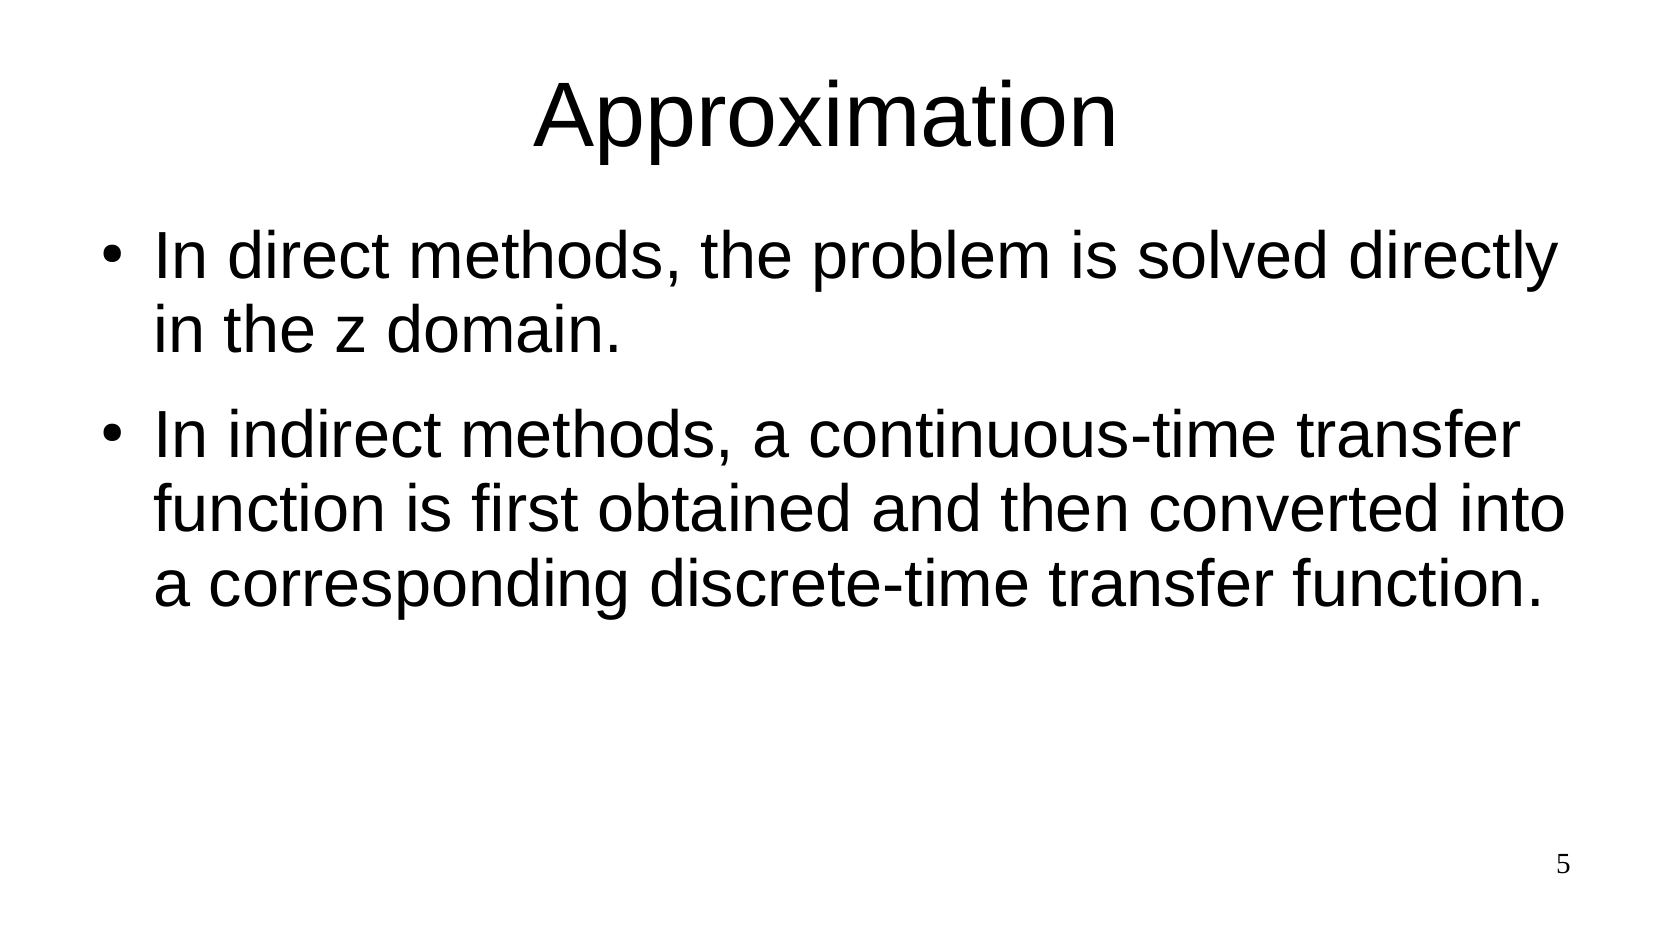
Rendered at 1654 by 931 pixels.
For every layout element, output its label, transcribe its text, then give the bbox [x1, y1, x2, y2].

title Approximation [82, 37, 1571, 193]
list In direct methods, the problem is solved directly in the z domain. In indirect methods, a continuous-time transfer function is ﬁrst obtained and then converted into a corresponding discrete-time transfer function. [82, 217, 1571, 758]
